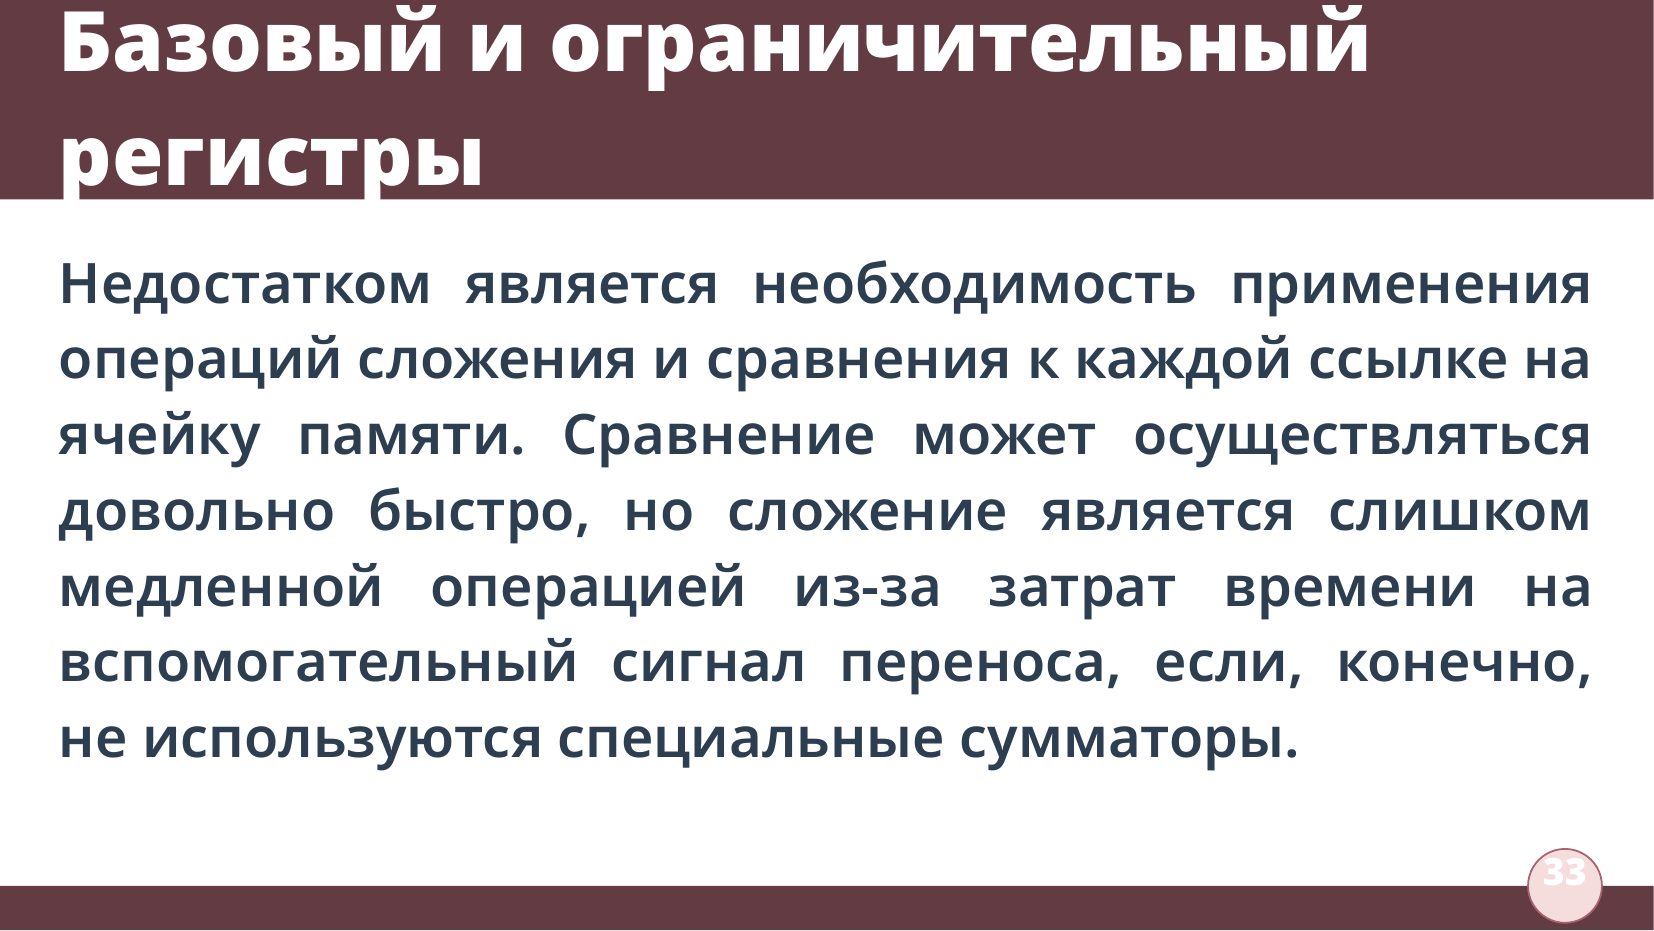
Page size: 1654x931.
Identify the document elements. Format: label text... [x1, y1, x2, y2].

title Базовый и ограничительный регистры [59, 37, 1595, 155]
list Недостатком является необходимость применения операций сложения и сравнения к каждой ссылке на ячейку памяти. Сравнение может осуществляться довольно быстро, но сложение является слишком медленной операцией из-за затрат времени на вспомогательный сигнал переноса, если, конечно, не используются специальные сумматоры. [59, 243, 1595, 864]
